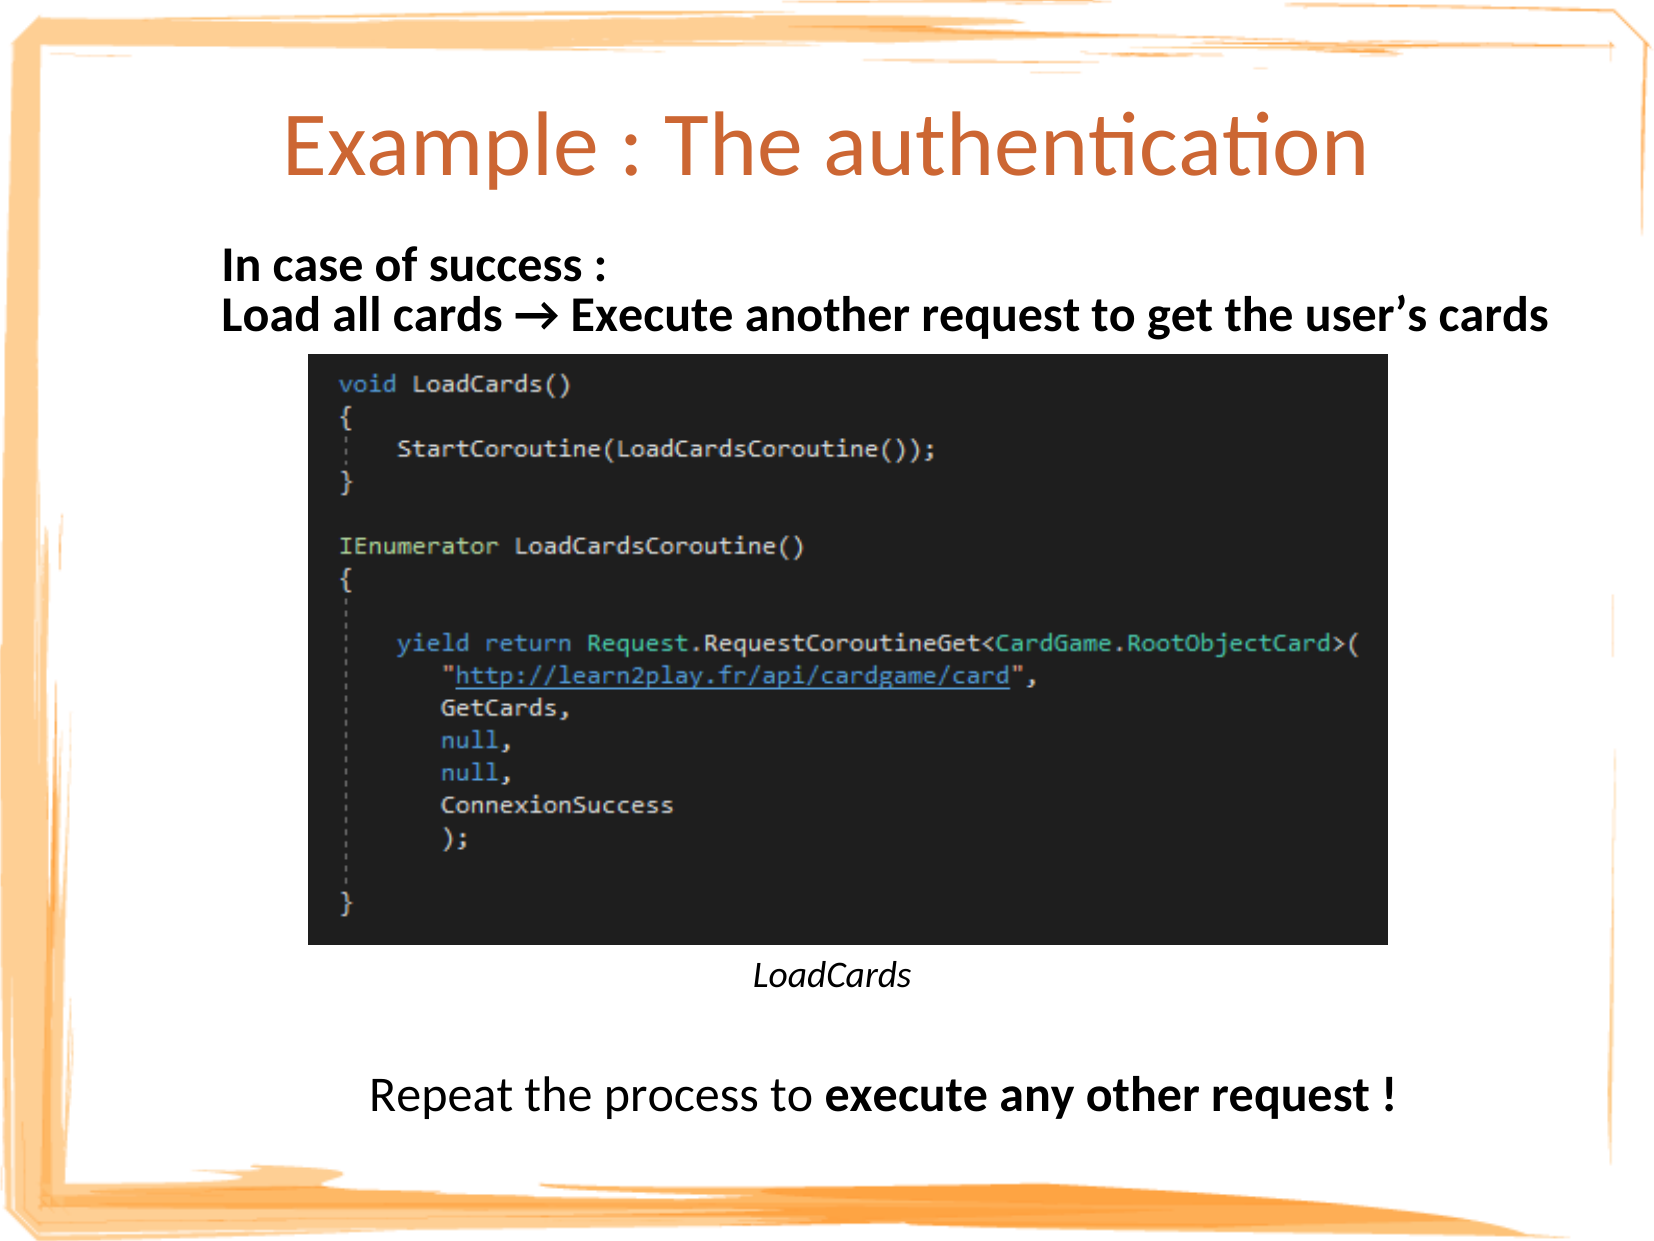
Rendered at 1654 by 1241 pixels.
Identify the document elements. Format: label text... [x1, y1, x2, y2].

picture [0, 0, 1654, 1241]
text_box In case of success : Load all cards → Execute another request to get the user’s cards [206, 236, 1625, 452]
text_box LoadCards [738, 951, 927, 1004]
title Example : The authentication [82, 49, 1571, 257]
text_box Repeat the process to execute any other request ! [354, 1066, 1418, 1182]
